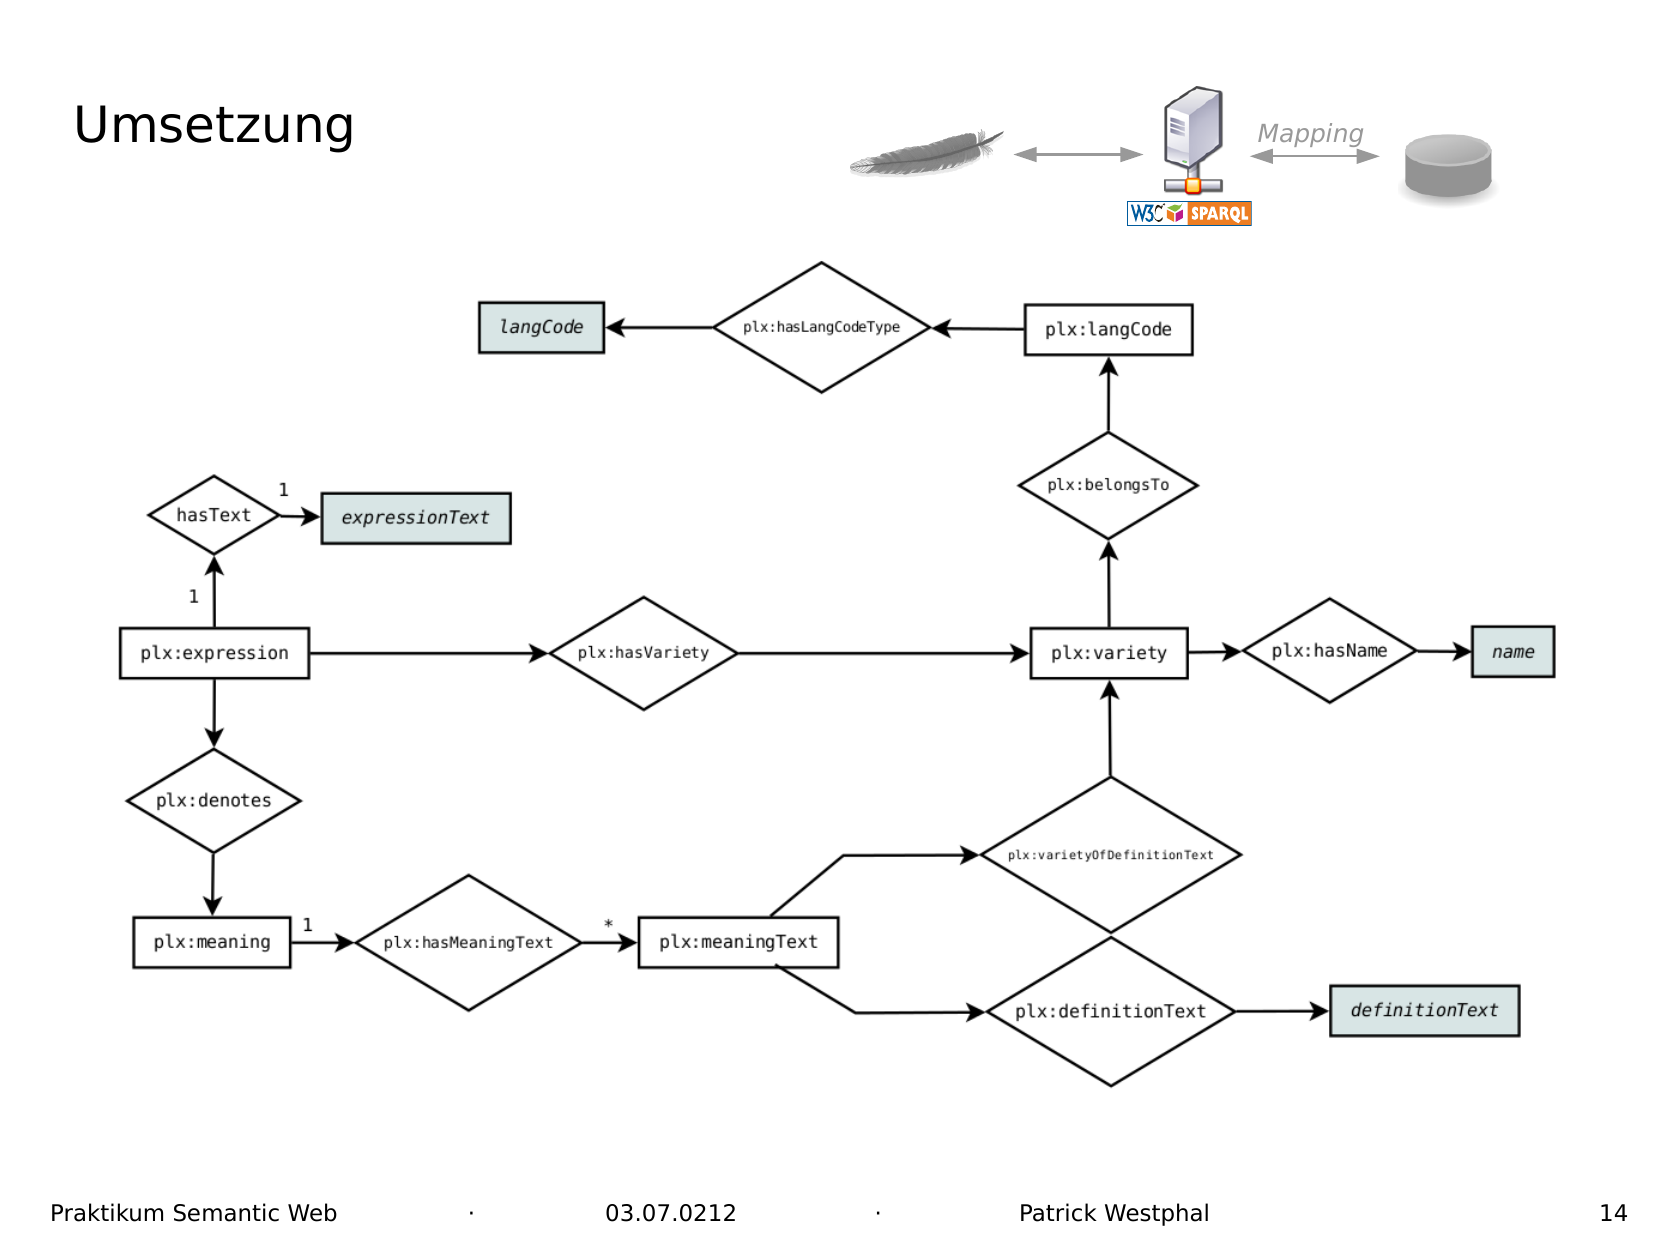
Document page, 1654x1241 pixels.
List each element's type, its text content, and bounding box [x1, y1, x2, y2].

picture [1127, 201, 1252, 226]
text_box Mapping [1226, 112, 1396, 157]
picture [47, 242, 1618, 1105]
picture [1135, 82, 1250, 197]
picture [850, 129, 1004, 178]
picture [1398, 116, 1500, 217]
text_box Umsetzung [59, 59, 1583, 133]
text_box <Nummer> [1474, 1192, 1644, 1235]
text_box Praktikum Semantic Web · 03.07.0212 · Patrick Westphal [35, 1192, 1300, 1235]
